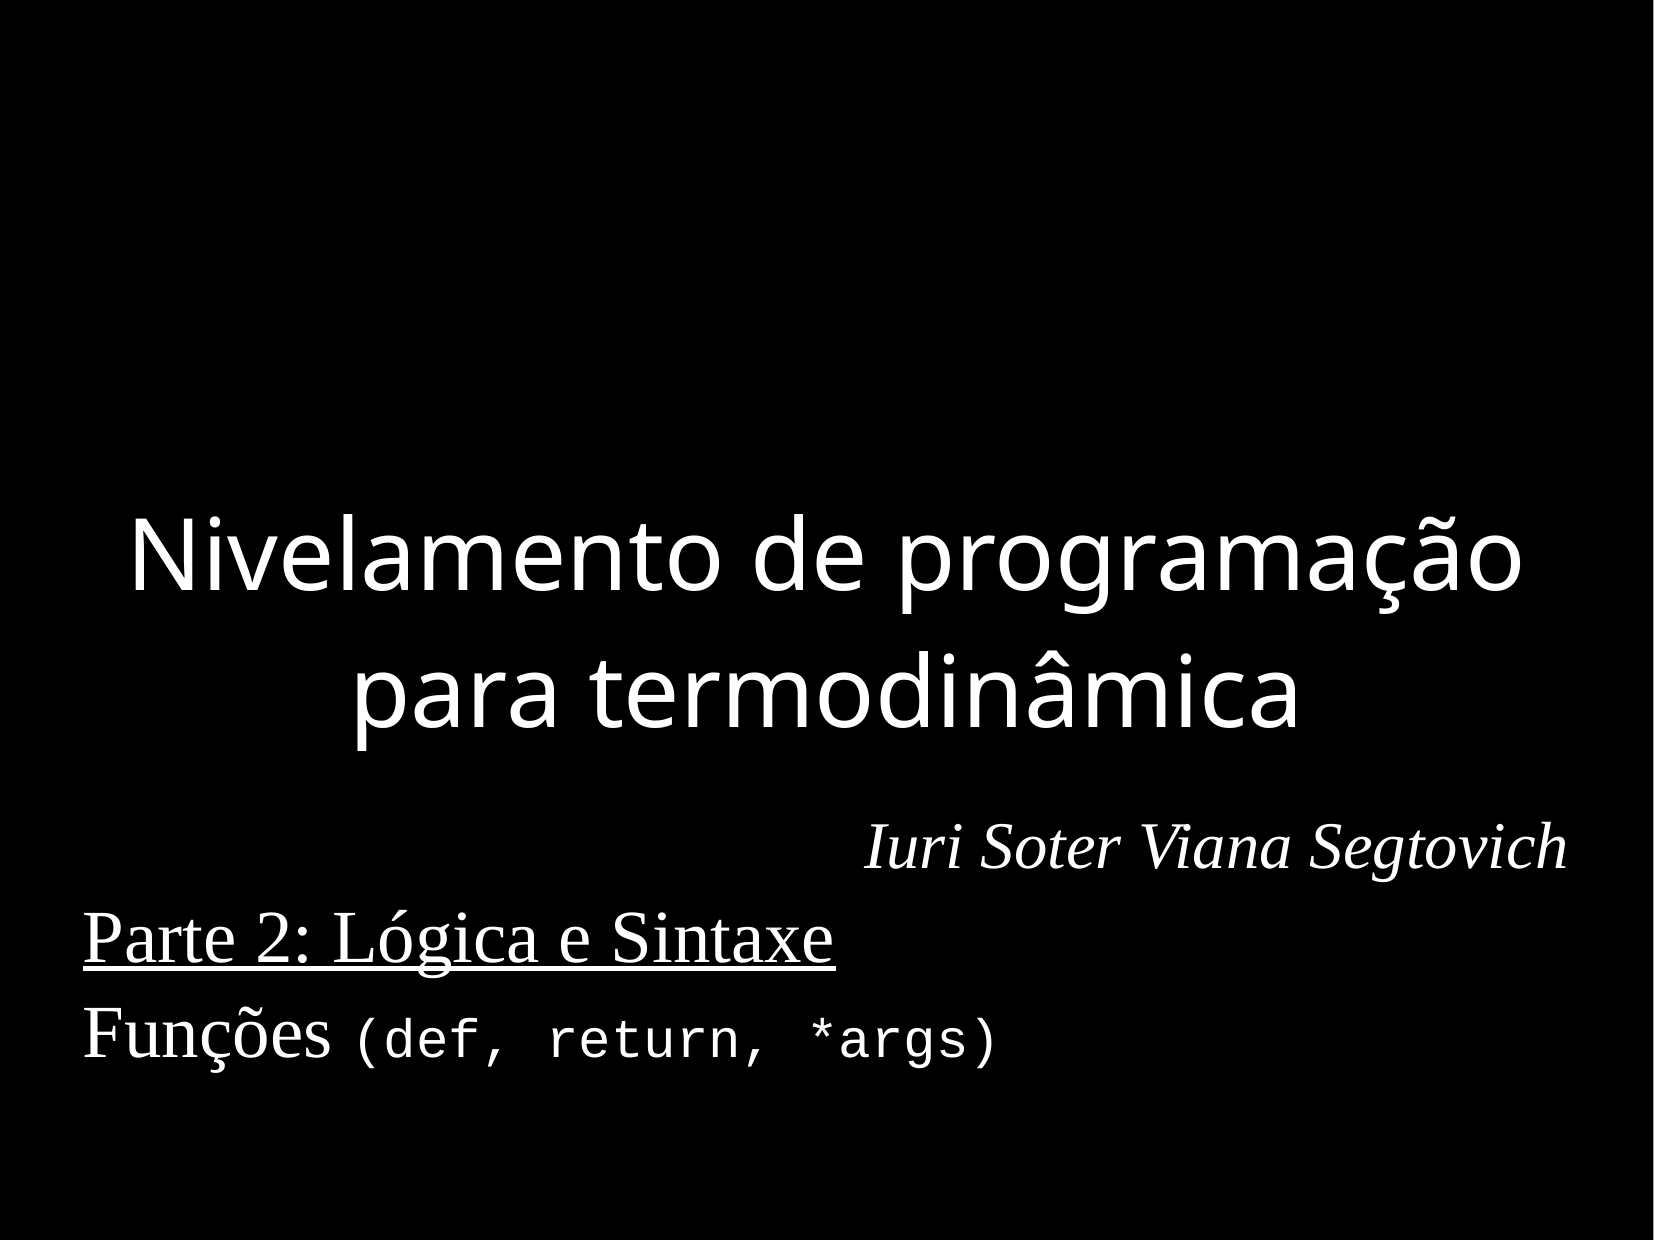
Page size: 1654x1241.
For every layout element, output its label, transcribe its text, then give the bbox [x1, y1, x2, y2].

title Nivelamento de programação para termodinâmica [82, 445, 1571, 795]
list Iuri Soter Viana Segtovich Parte 2: Lógica e Sintaxe Funções (def, return, *args) [82, 809, 1571, 1241]
